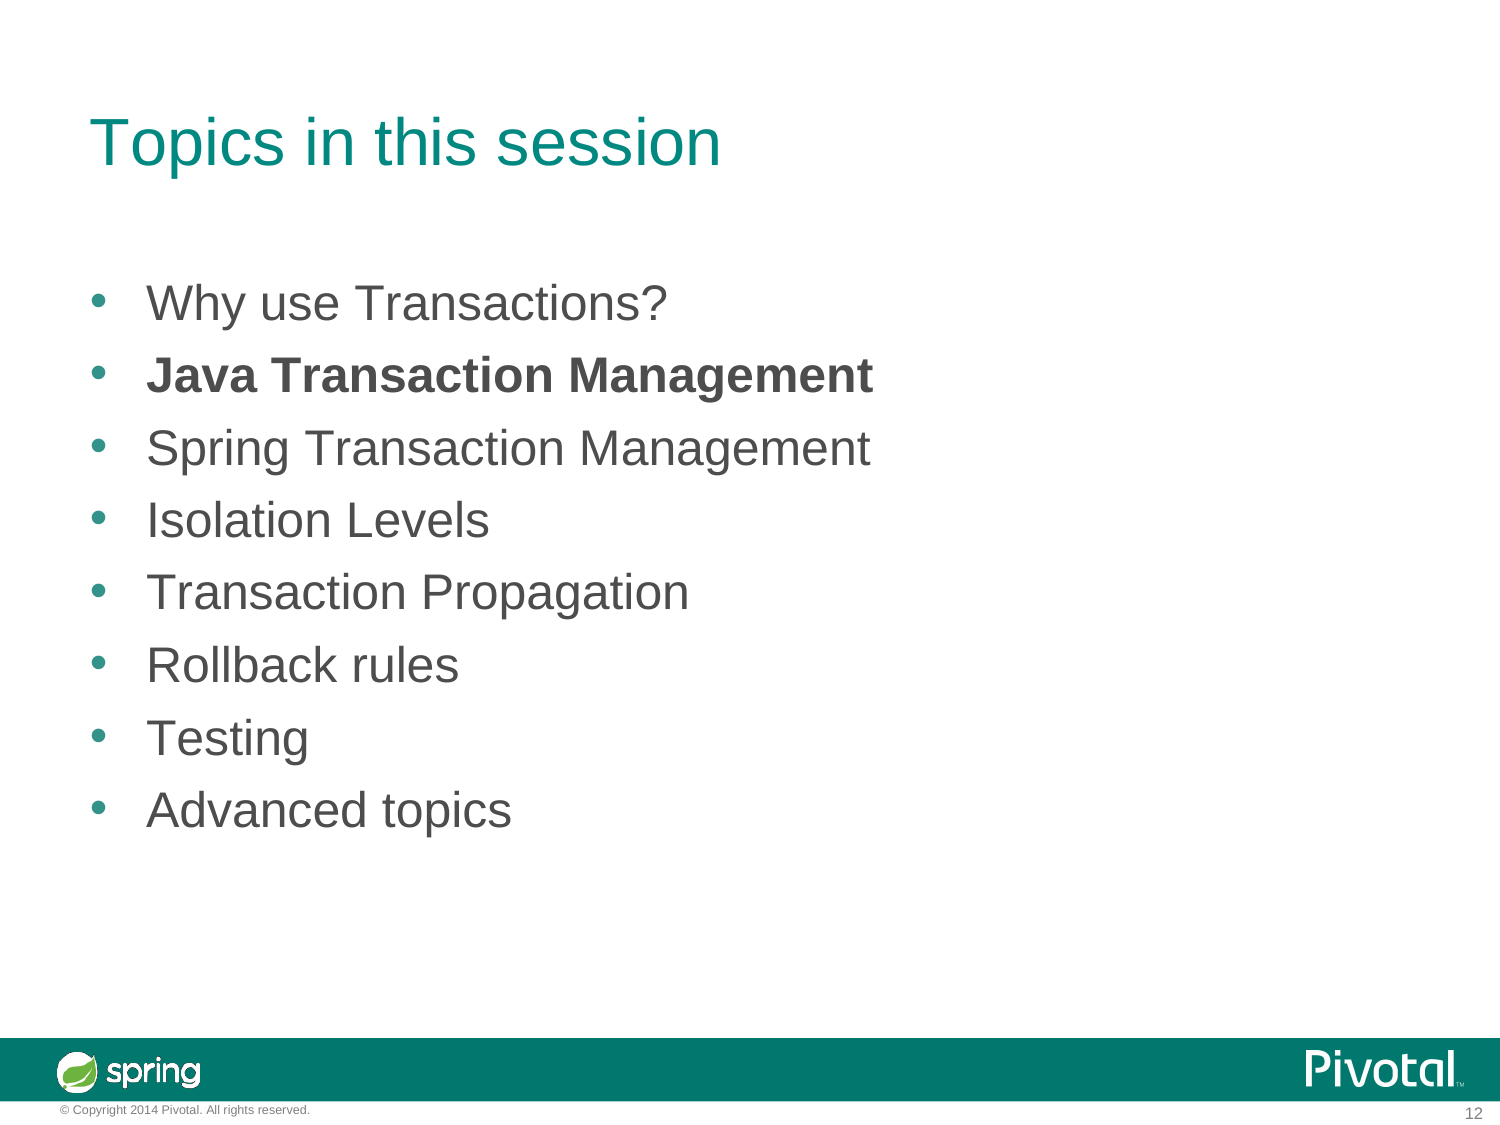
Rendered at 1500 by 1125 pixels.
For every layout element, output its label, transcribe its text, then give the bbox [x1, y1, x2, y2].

picture [1306, 1050, 1464, 1087]
title Topics in this session [75, 44, 1426, 233]
picture [32, 1041, 210, 1103]
list Why use Transactions? Java Transaction Management Spring Transaction Management Isolation Levels Transaction Propagation Rollback rules Testing Advanced topics [75, 262, 1426, 846]
